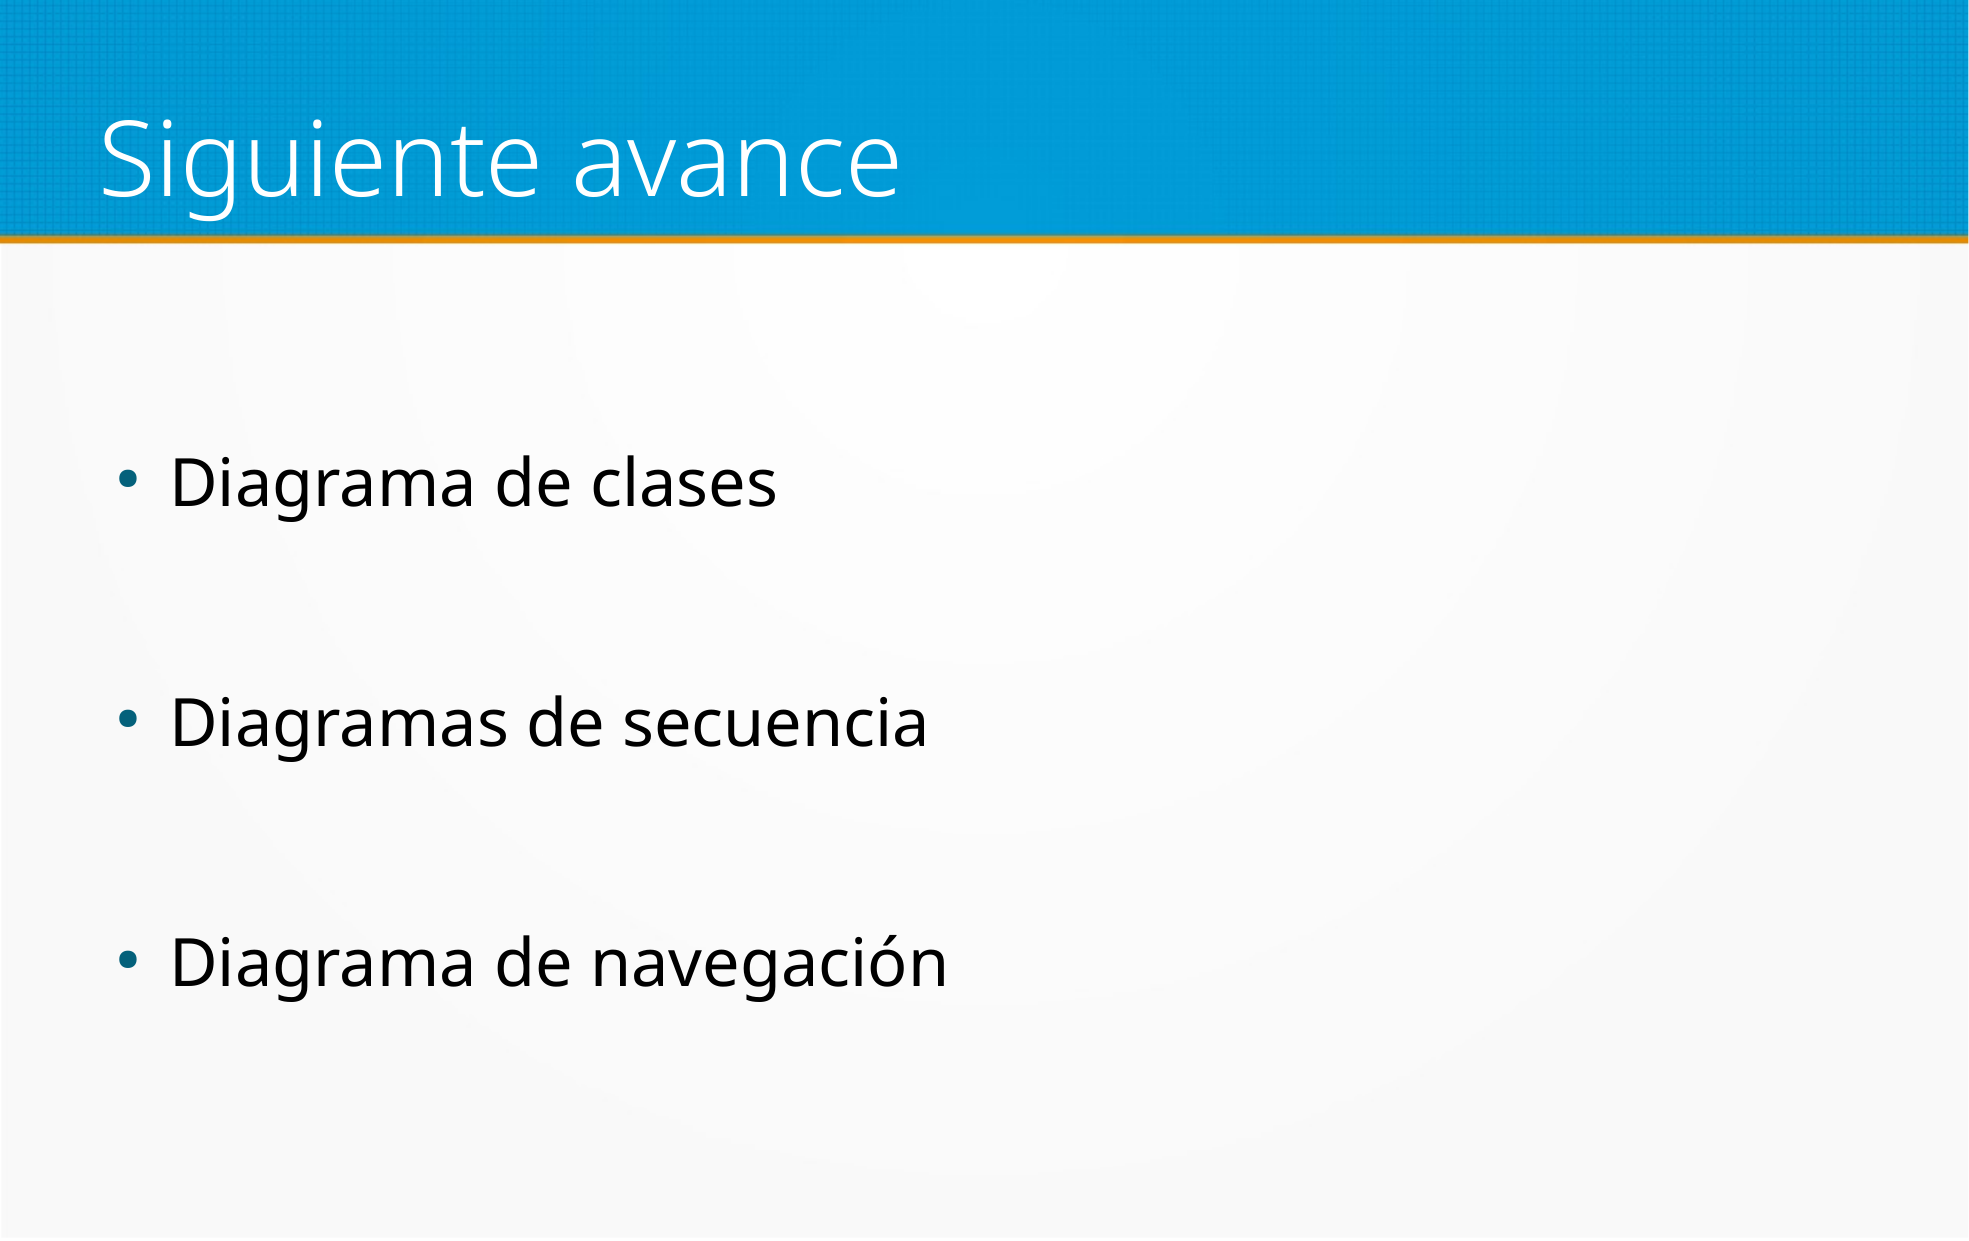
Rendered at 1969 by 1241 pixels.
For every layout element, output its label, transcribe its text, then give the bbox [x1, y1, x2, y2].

picture [0, 233, 1969, 1241]
title Siguiente avance [98, 19, 1870, 227]
list Diagrama de clases Diagramas de secuencia Diagrama de navegación [98, 315, 1861, 1081]
